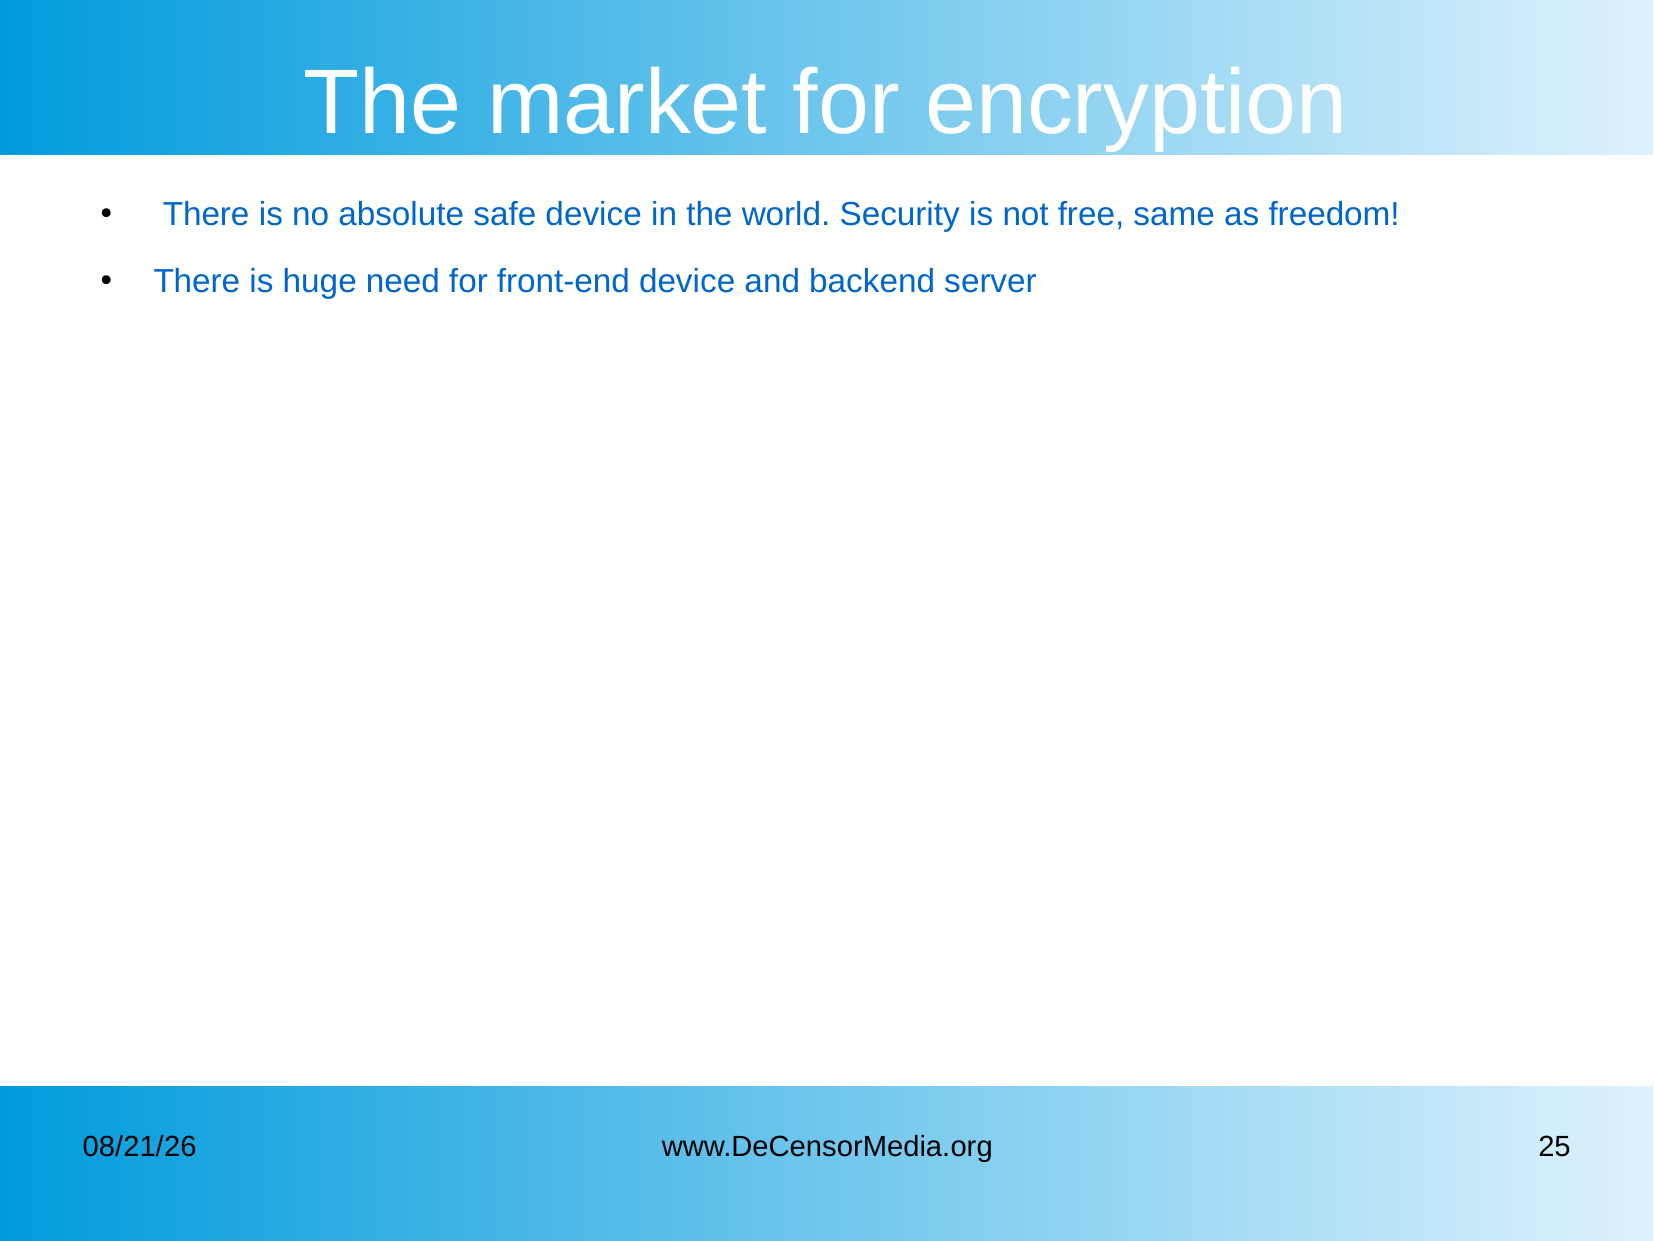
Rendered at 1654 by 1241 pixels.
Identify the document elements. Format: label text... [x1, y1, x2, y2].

title The market for encryption [82, 48, 1571, 156]
list There is no absolute safe device in the world. Security is not free, same as freedom! There is huge need for front-end device and backend server [82, 195, 1571, 916]
